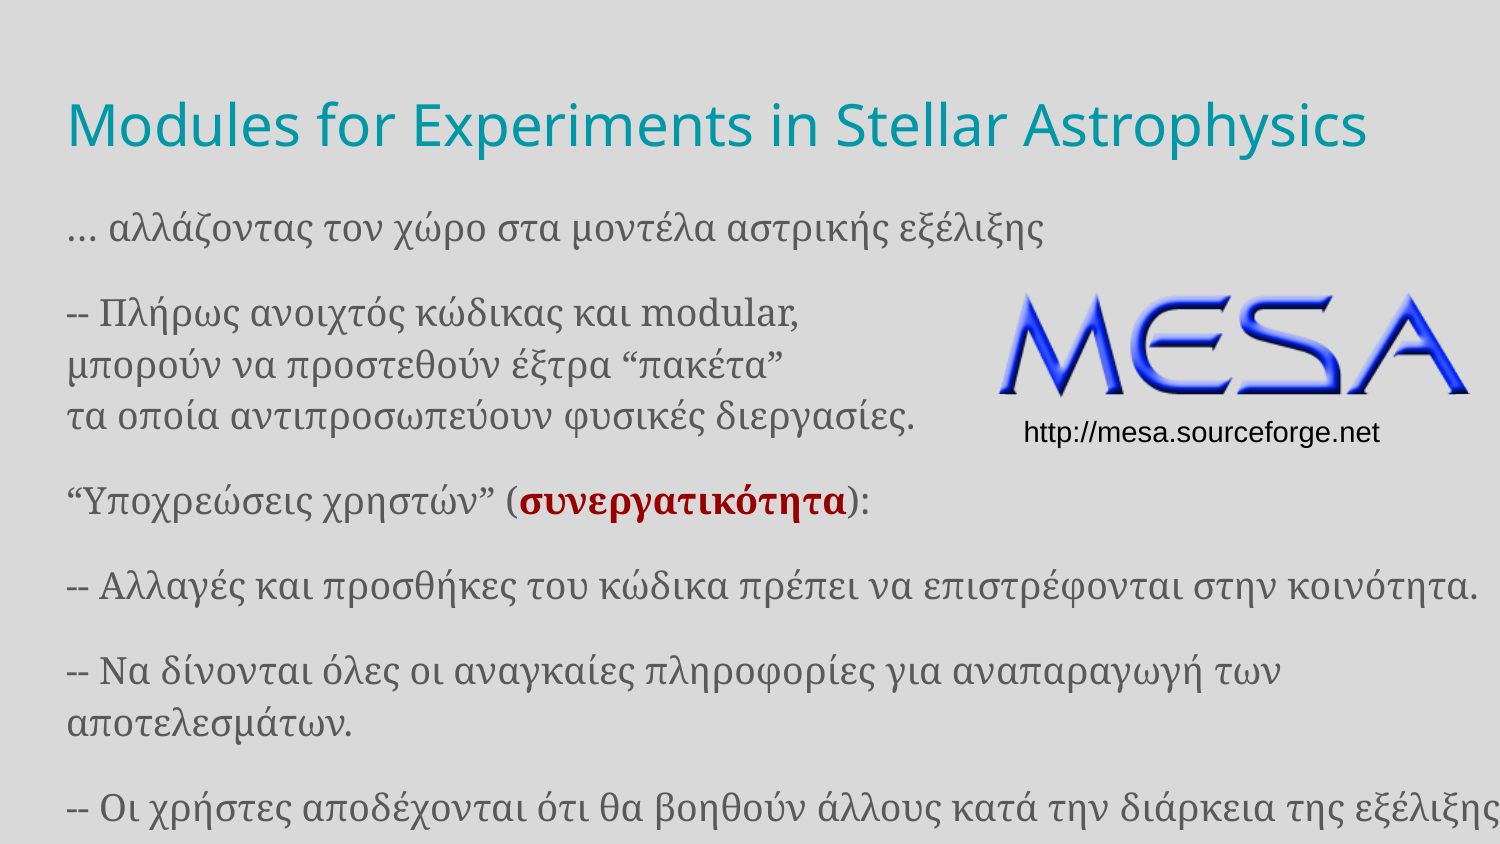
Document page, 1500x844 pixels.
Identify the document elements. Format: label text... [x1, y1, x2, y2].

title Modules for Experiments in Stellar Astrophysics [51, 72, 1449, 167]
list … αλλάζοντας τον χώρο στα μοντέλα αστρικής εξέλιξης -- Πλήρως ανοιχτός κώδικας και modular, μπορούν να προστεθούν έξτρα “πακέτα” τα οποία αντιπροσωπεύουν φυσικές διεργασίες. “Υποχρεώσεις χρηστών” (συνεργατικότητα): -- Αλλαγές και προσθήκες του κώδικα πρέπει να επιστρέφονται στην κοινότητα. -- Να δίνονται όλες οι αναγκαίες πληροφορίες για αναπαραγωγή των αποτελεσμάτων. -- Οι χρήστες αποδέχονται ότι θα βοηθούν άλλους κατά την διάρκεια της εξέλιξης. [51, 182, 1500, 803]
text_box http://mesa.sourceforge.net [1008, 397, 1495, 446]
picture [983, 281, 1470, 410]
